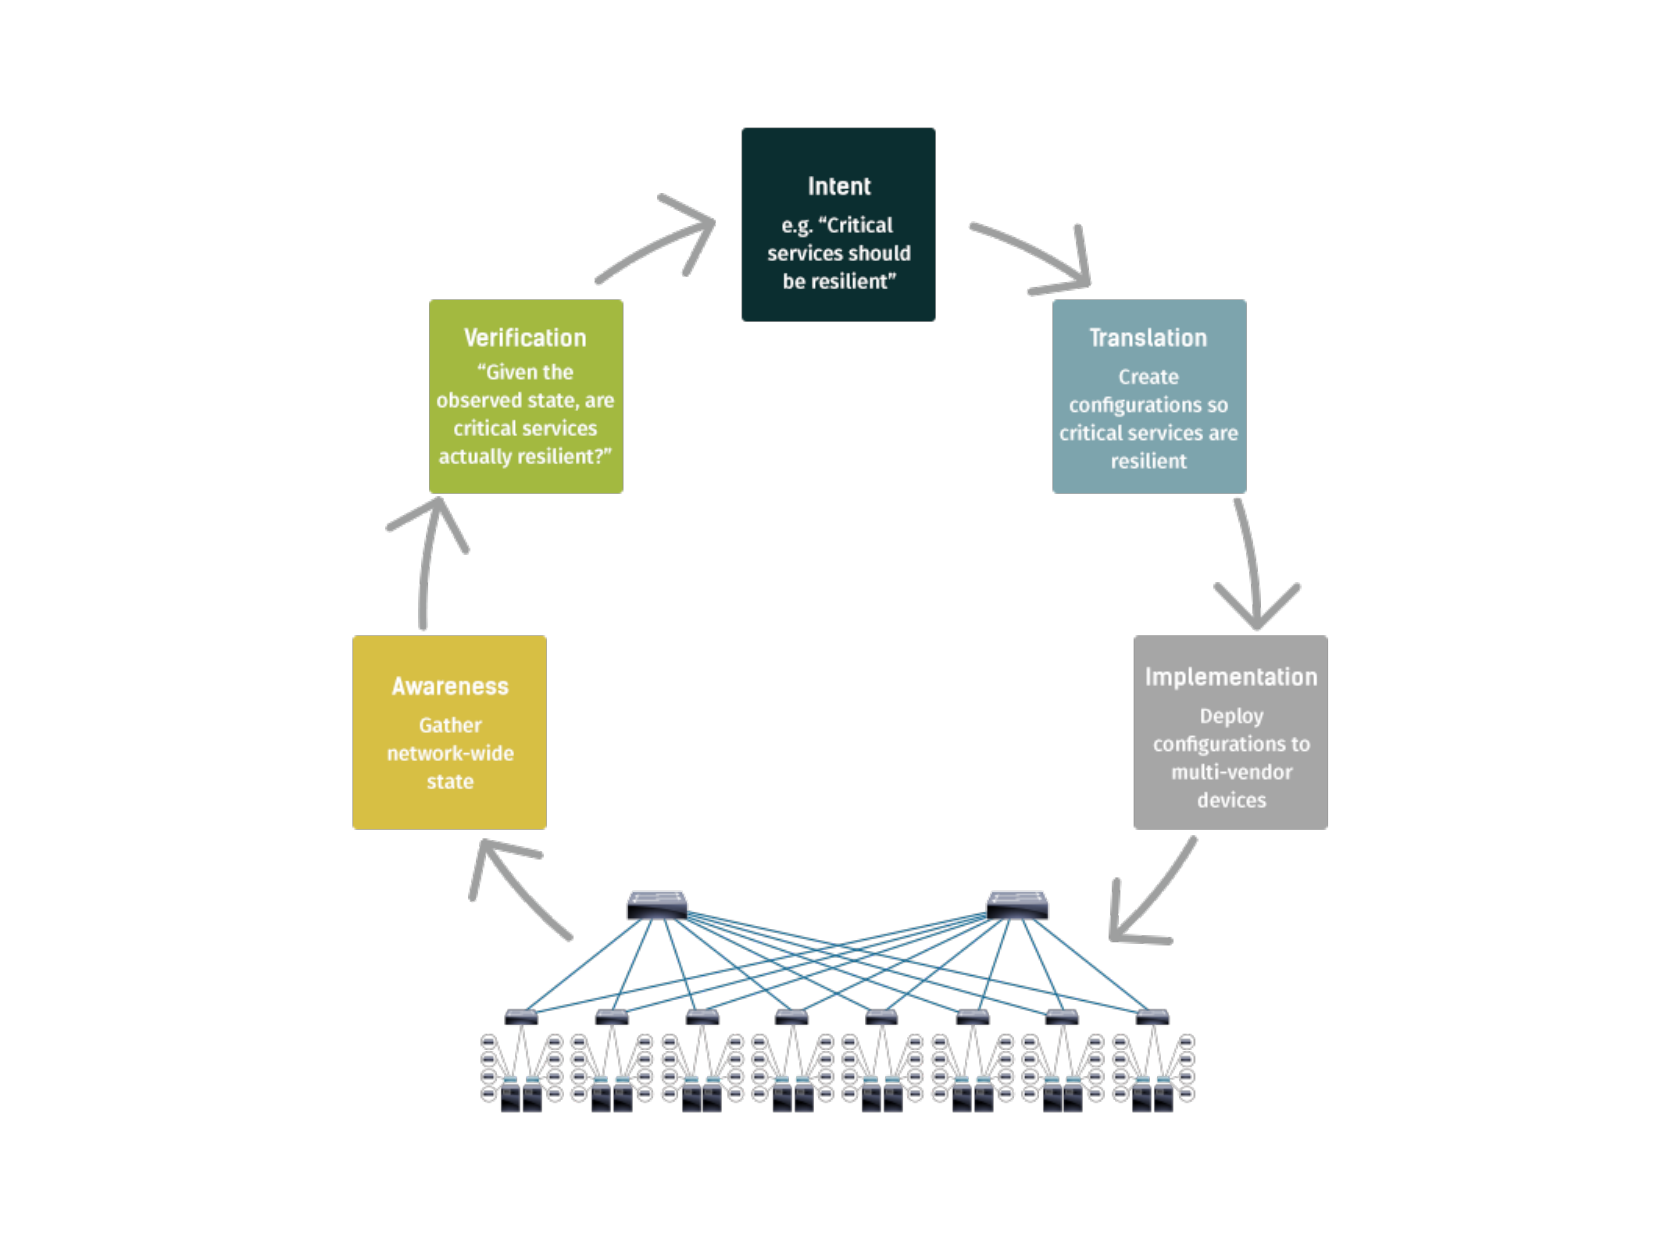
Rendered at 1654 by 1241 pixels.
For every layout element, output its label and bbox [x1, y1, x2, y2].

picture [339, 125, 1339, 1126]
